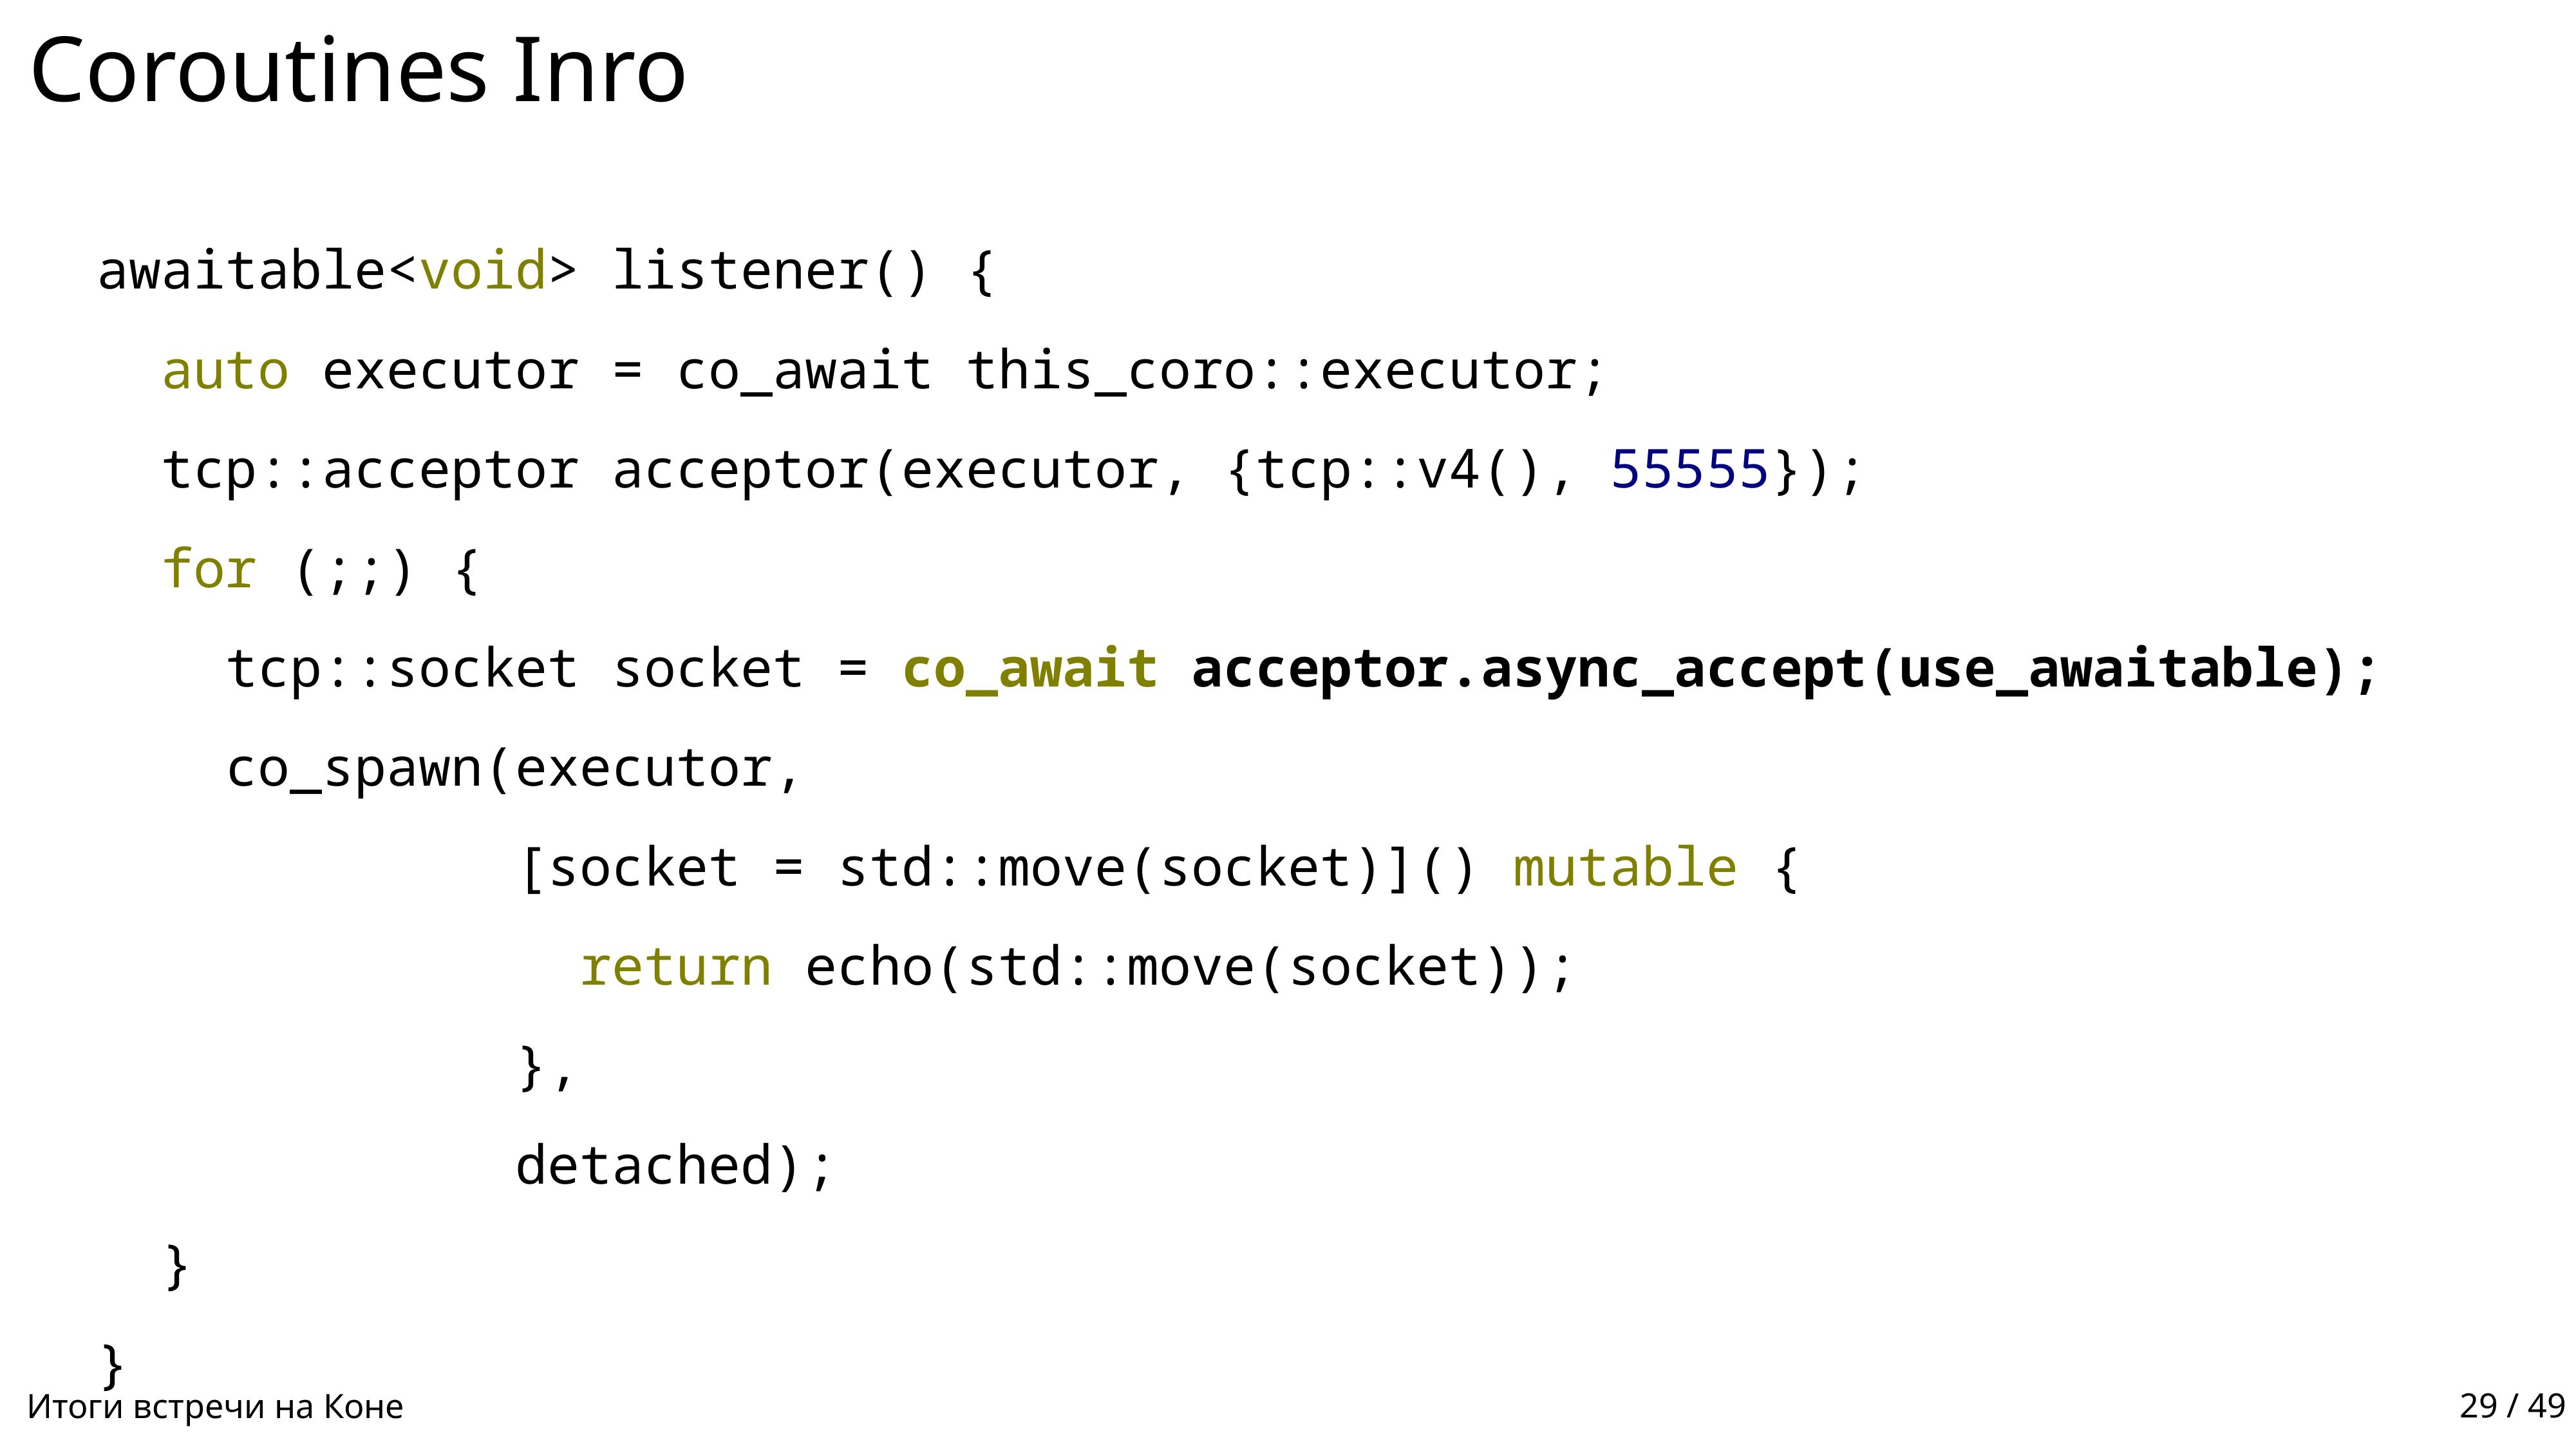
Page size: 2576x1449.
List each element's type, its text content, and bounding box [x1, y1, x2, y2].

list <number> / 49 [1479, 1376, 2576, 1431]
list awaitable<void> listener() { auto executor = co_await this_coro::executor; tcp::acceptor acceptor(executor, {tcp::v4(), 55555}); for (;;) { tcp::socket socket = co_await acceptor.async_accept(use_awaitable); co_spawn(executor, [socket = std::move(socket)]() mutable { return echo(std::move(socket)); }, detached); } } [87, 214, 2550, 1382]
list Итоги встречи на Коне [17, 1376, 1114, 1431]
title Coroutines Inro [19, 19, 2550, 155]
